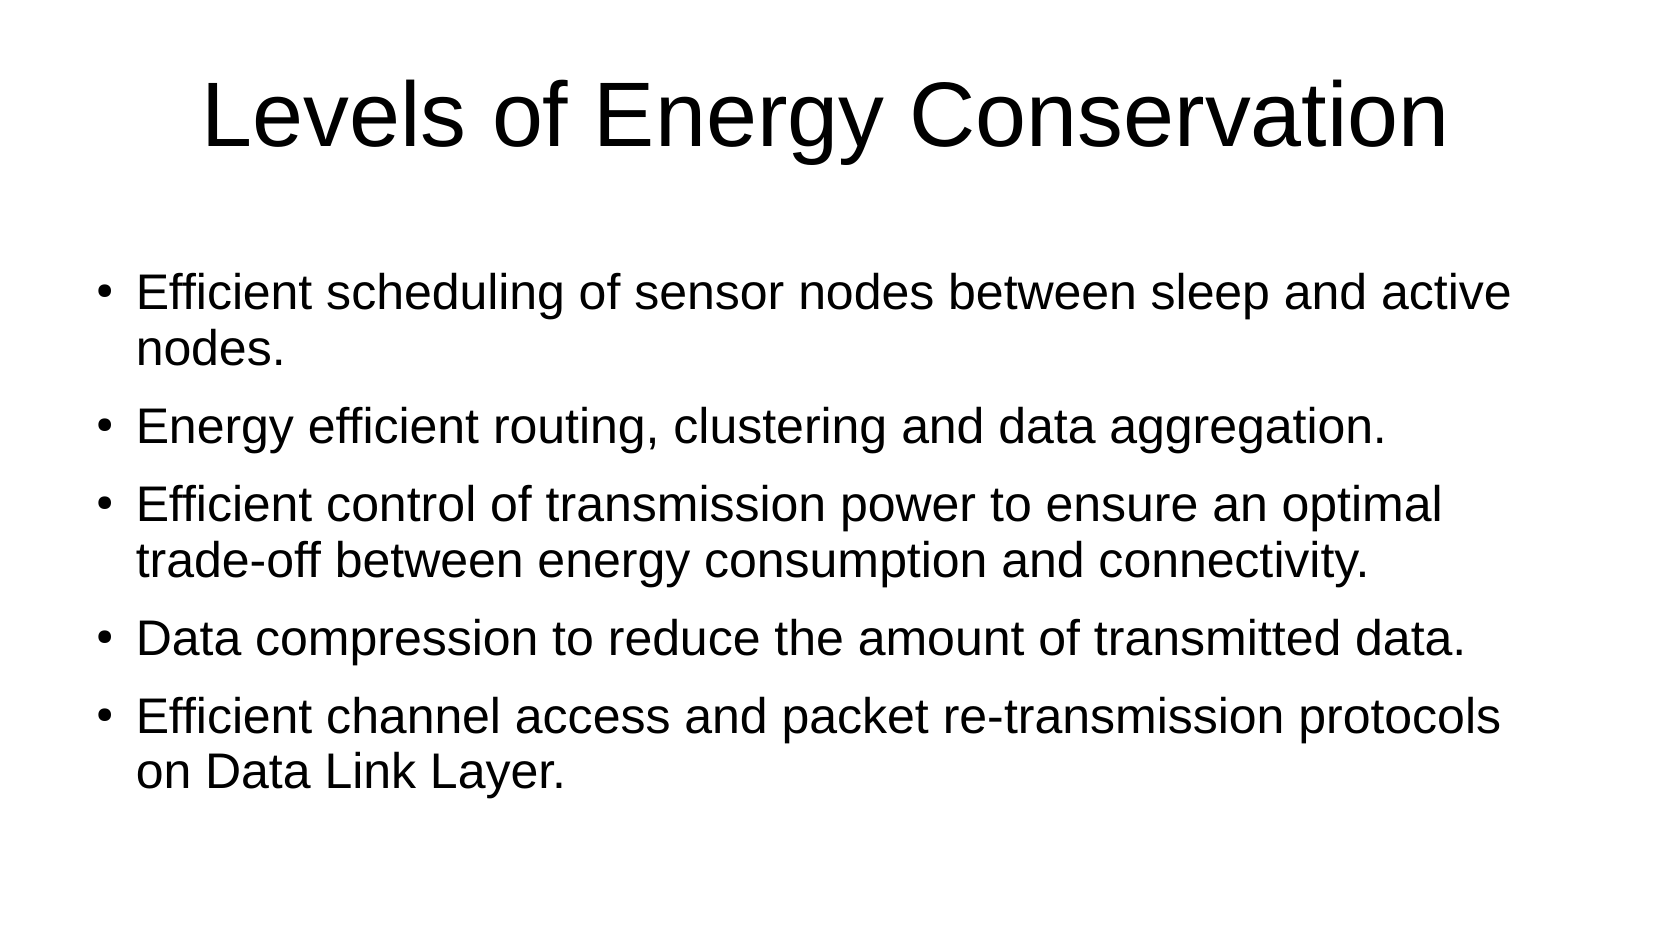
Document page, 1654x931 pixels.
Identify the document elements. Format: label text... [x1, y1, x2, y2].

title Levels of Energy Conservation [82, 37, 1571, 193]
list Efficient scheduling of sensor nodes between sleep and active nodes. Energy efficient routing, clustering and data aggregation. Efficient control of transmission power to ensure an optimal trade-off between energy consumption and connectivity. Data compression to reduce the amount of transmitted data. Efficient channel access and packet re-transmission protocols on Data Link Layer. [82, 264, 1571, 805]
